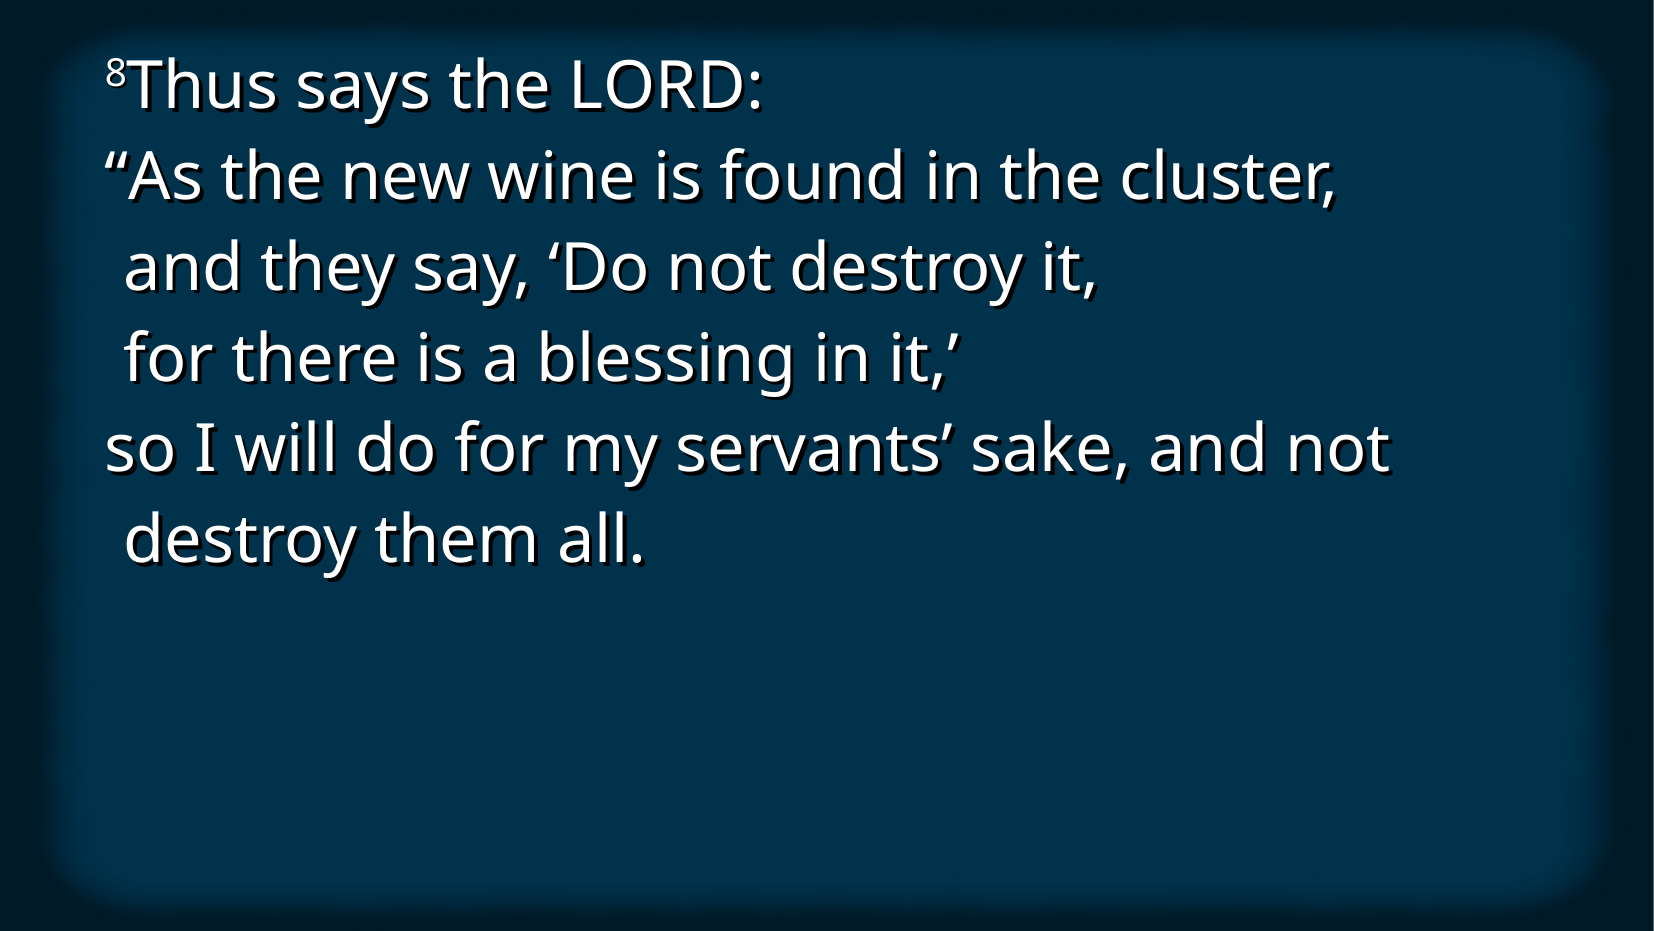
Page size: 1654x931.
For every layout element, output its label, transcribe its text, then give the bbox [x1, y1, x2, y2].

text_box 8Thus says the LORD: “As the new wine is found in the cluster, and they say, ‘Do not destroy it, for there is a blessing in it,’ so I will do for my servants’ sake, and not destroy them all. [90, 30, 1576, 578]
picture [0, 0, 1654, 931]
